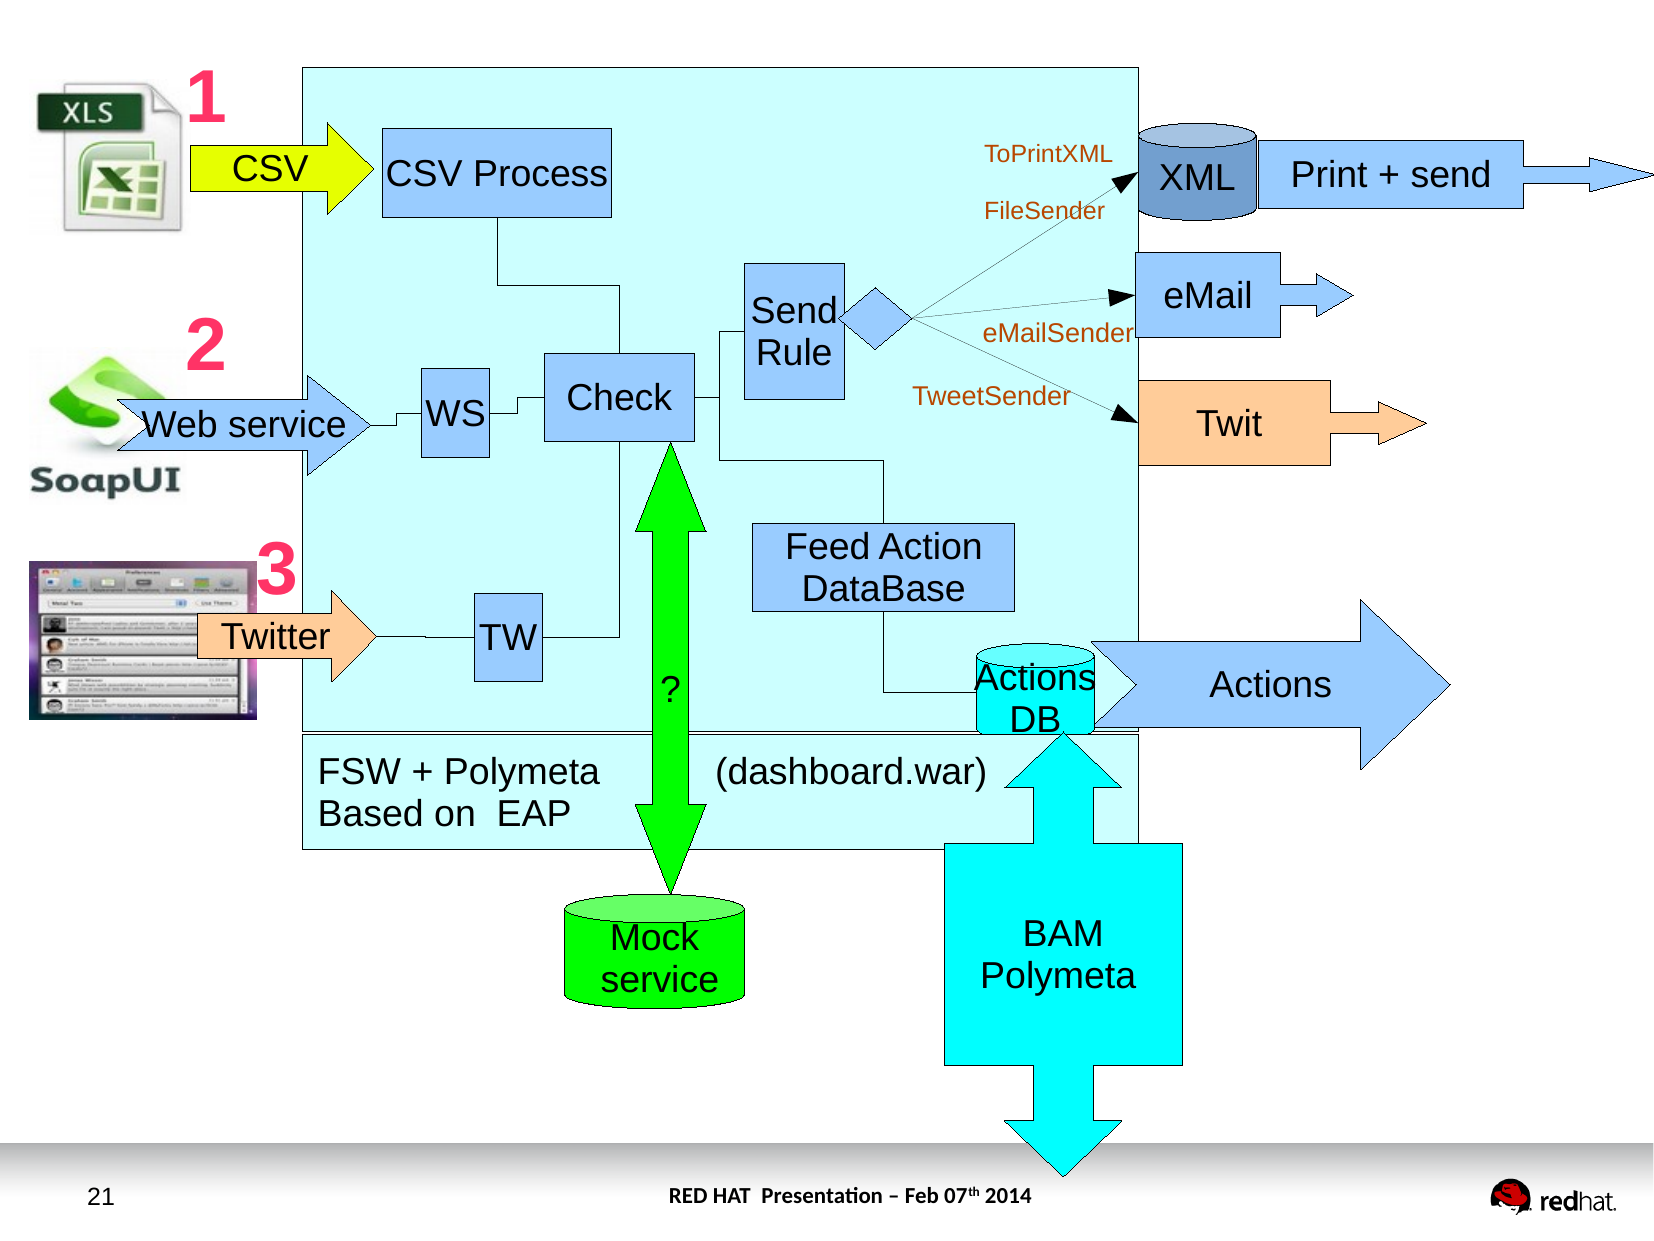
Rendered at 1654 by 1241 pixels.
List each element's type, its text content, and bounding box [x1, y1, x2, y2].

text_box CSV Process [382, 128, 612, 218]
picture [29, 79, 191, 236]
text_box [1016, 365, 1139, 380]
picture [29, 561, 257, 720]
text_box Mock service [564, 910, 745, 1009]
text_box Twit [1138, 380, 1427, 466]
text_box CSV [190, 122, 374, 215]
text_box 1 [170, 47, 227, 146]
text_box Print + send [1258, 140, 1654, 209]
text_box eMailSender [982, 318, 1330, 365]
text_box FSW + Polymeta (dashboard.war) Based on EAP [302, 734, 652, 850]
text_box ? [635, 441, 707, 895]
text_box TW [474, 593, 543, 682]
text_box TweetSender [911, 380, 1259, 428]
text_box Feed Action DataBase [752, 523, 1015, 612]
text_box [1094, 728, 1139, 732]
text_box Actions DB [976, 657, 1095, 734]
text_box [302, 67, 1139, 722]
text_box FSW + Polymeta (dashboard.war) Based on EAP [689, 734, 1060, 850]
picture [0, 1143, 1654, 1241]
text_box 2 [170, 295, 227, 395]
text_box ToPrintXML FileSender [924, 139, 1201, 226]
text_box [672, 398, 977, 732]
text_box WS [421, 368, 490, 458]
text_box eMail [1135, 252, 1354, 318]
text_box BAM Polymeta [944, 731, 1183, 1177]
text_box [302, 398, 619, 637]
text_box 3 [241, 519, 298, 619]
text_box [916, 296, 1135, 350]
text_box Check [544, 353, 695, 442]
text_box Actions [1091, 599, 1451, 770]
text_box Web service [117, 375, 371, 476]
text_box FSW + Polymeta (dashboard.war) Based on EAP [1067, 734, 1139, 843]
text_box Send Rule [744, 263, 845, 400]
picture [29, 347, 187, 505]
text_box XML [1201, 136, 1257, 221]
text_box Twitter [197, 590, 377, 682]
text_box [302, 442, 670, 732]
text_box [916, 226, 1139, 317]
